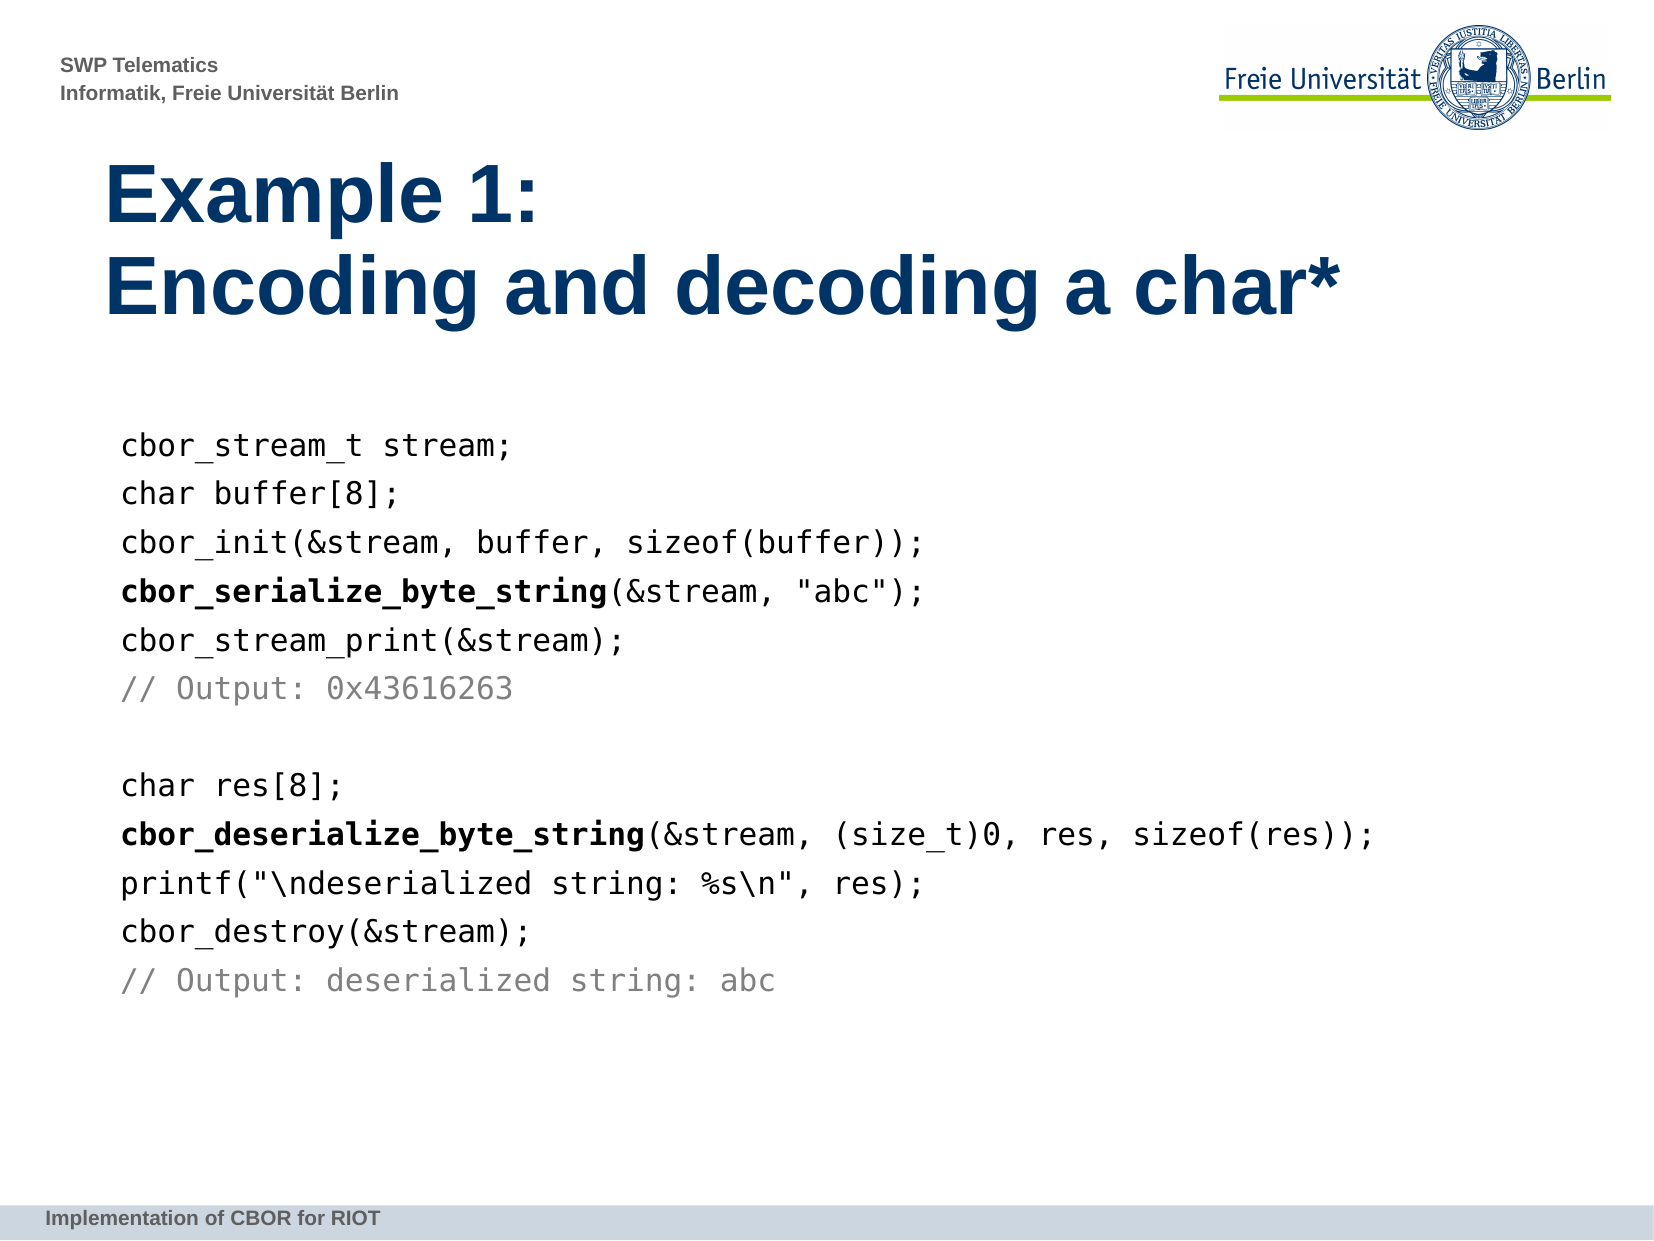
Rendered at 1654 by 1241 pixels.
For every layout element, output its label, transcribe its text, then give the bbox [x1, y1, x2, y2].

list cbor_stream_t stream; char buffer[8]; cbor_init(&stream, buffer, sizeof(buffer)); cbor_serialize_byte_string(&stream, "abc"); cbor_stream_print(&stream); // Output: 0x43616263 char res[8]; cbor_deserialize_byte_string(&stream, (size_t)0, res, sizeof(res)); printf("\ndeserialized string: %s\n", res); cbor_destroy(&stream); // Output: deserialized string: abc [120, 330, 1654, 1050]
title Example 1: Encoding and decoding a char* [45, 147, 1609, 333]
picture [1219, 25, 1611, 130]
